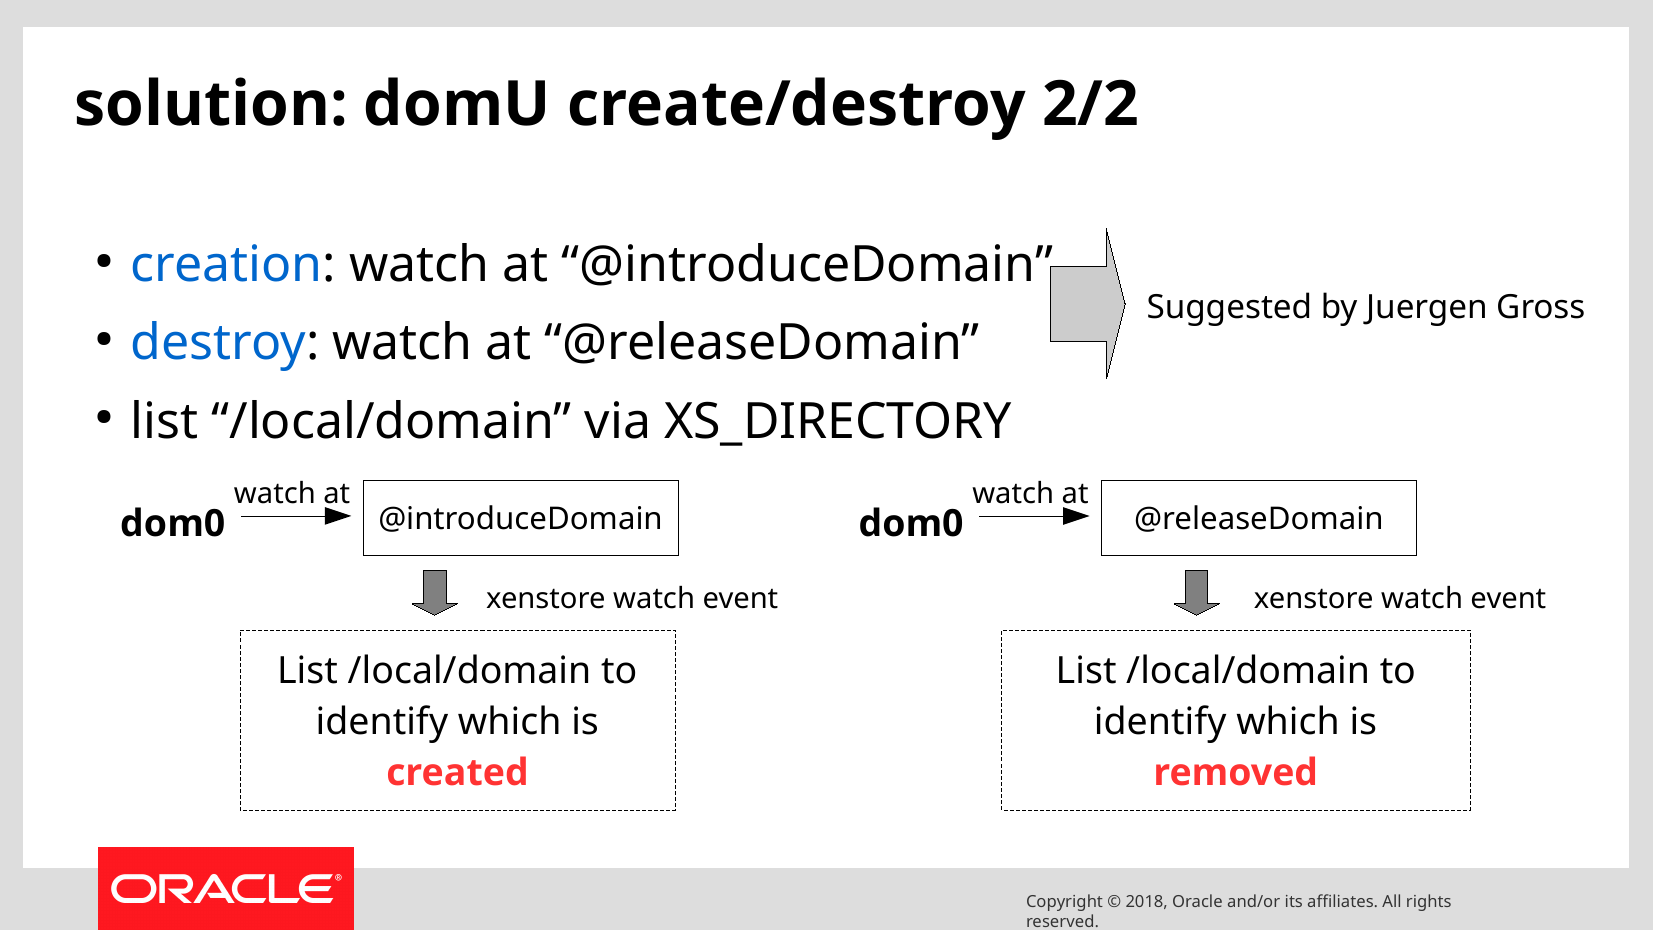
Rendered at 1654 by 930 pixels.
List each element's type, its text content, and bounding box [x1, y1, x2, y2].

text_box dom0 [843, 489, 973, 547]
text_box watch at [957, 465, 1101, 513]
text_box Suggested by Juergen Gross [1131, 275, 1588, 328]
text_box watch at [219, 465, 363, 513]
text_box [23, 27, 1629, 868]
text_box @releaseDomain [1101, 480, 1417, 556]
picture [98, 847, 354, 930]
text_box List /local/domain to identify which is removed [1001, 630, 1471, 811]
text_box creation: watch at “@introduceDomain” destroy: watch at “@releaseDomain” list “/local/domain” via XS_DIRECTORY [80, 210, 1581, 826]
text_box List /local/domain to identify which is created [240, 630, 676, 811]
text_box Copyright © 2018, Oracle and/or its affiliates. All rights reserved. [1011, 883, 1534, 918]
text_box xenstore watch event [1239, 570, 1554, 618]
text_box @introduceDomain [363, 480, 679, 556]
text_box solution: domU create/destroy 2/2 [60, 50, 1629, 151]
text_box dom0 [105, 489, 235, 546]
text_box xenstore watch event [471, 570, 786, 618]
